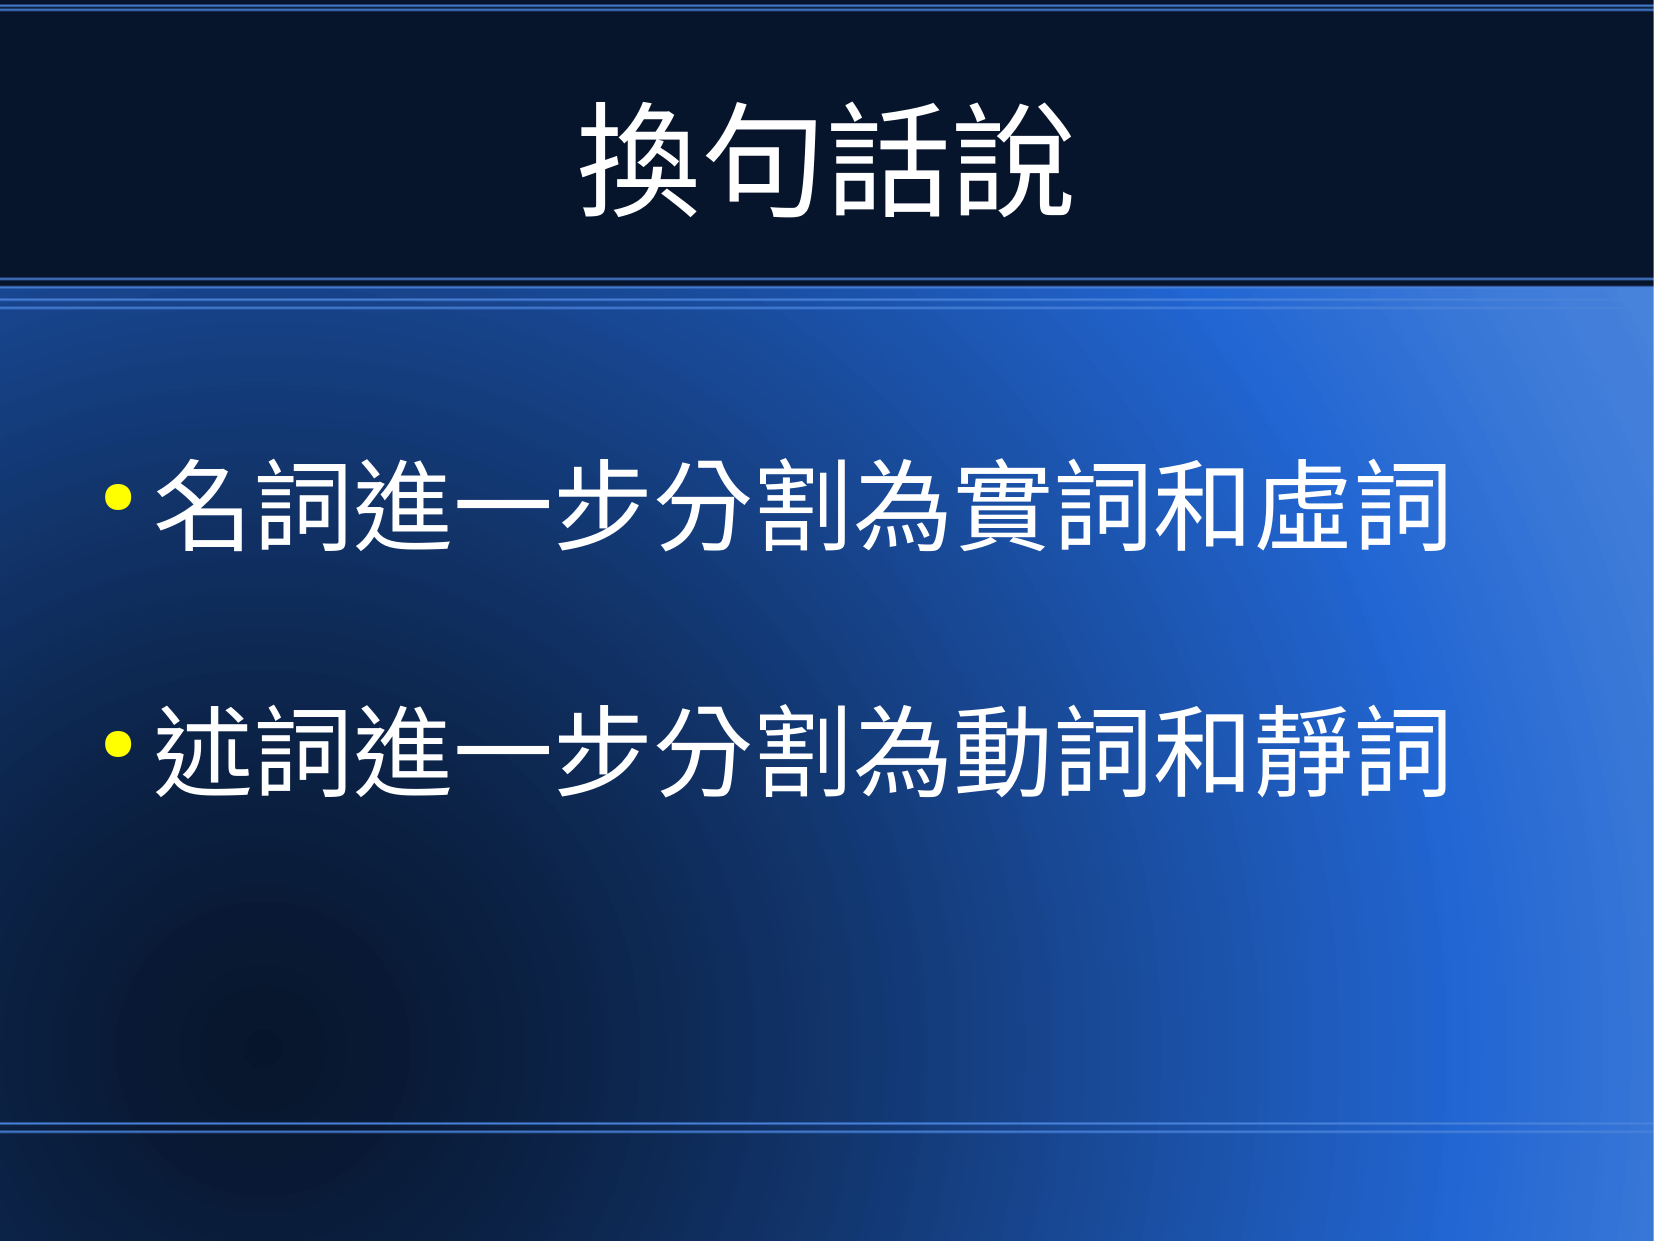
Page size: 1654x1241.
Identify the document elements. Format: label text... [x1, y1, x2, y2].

list 名詞進一步分割為實詞和虛詞 述詞進一步分割為動詞和靜詞 [82, 355, 1571, 1241]
picture [0, 0, 1654, 1241]
title 換句話說 [82, 49, 1571, 257]
